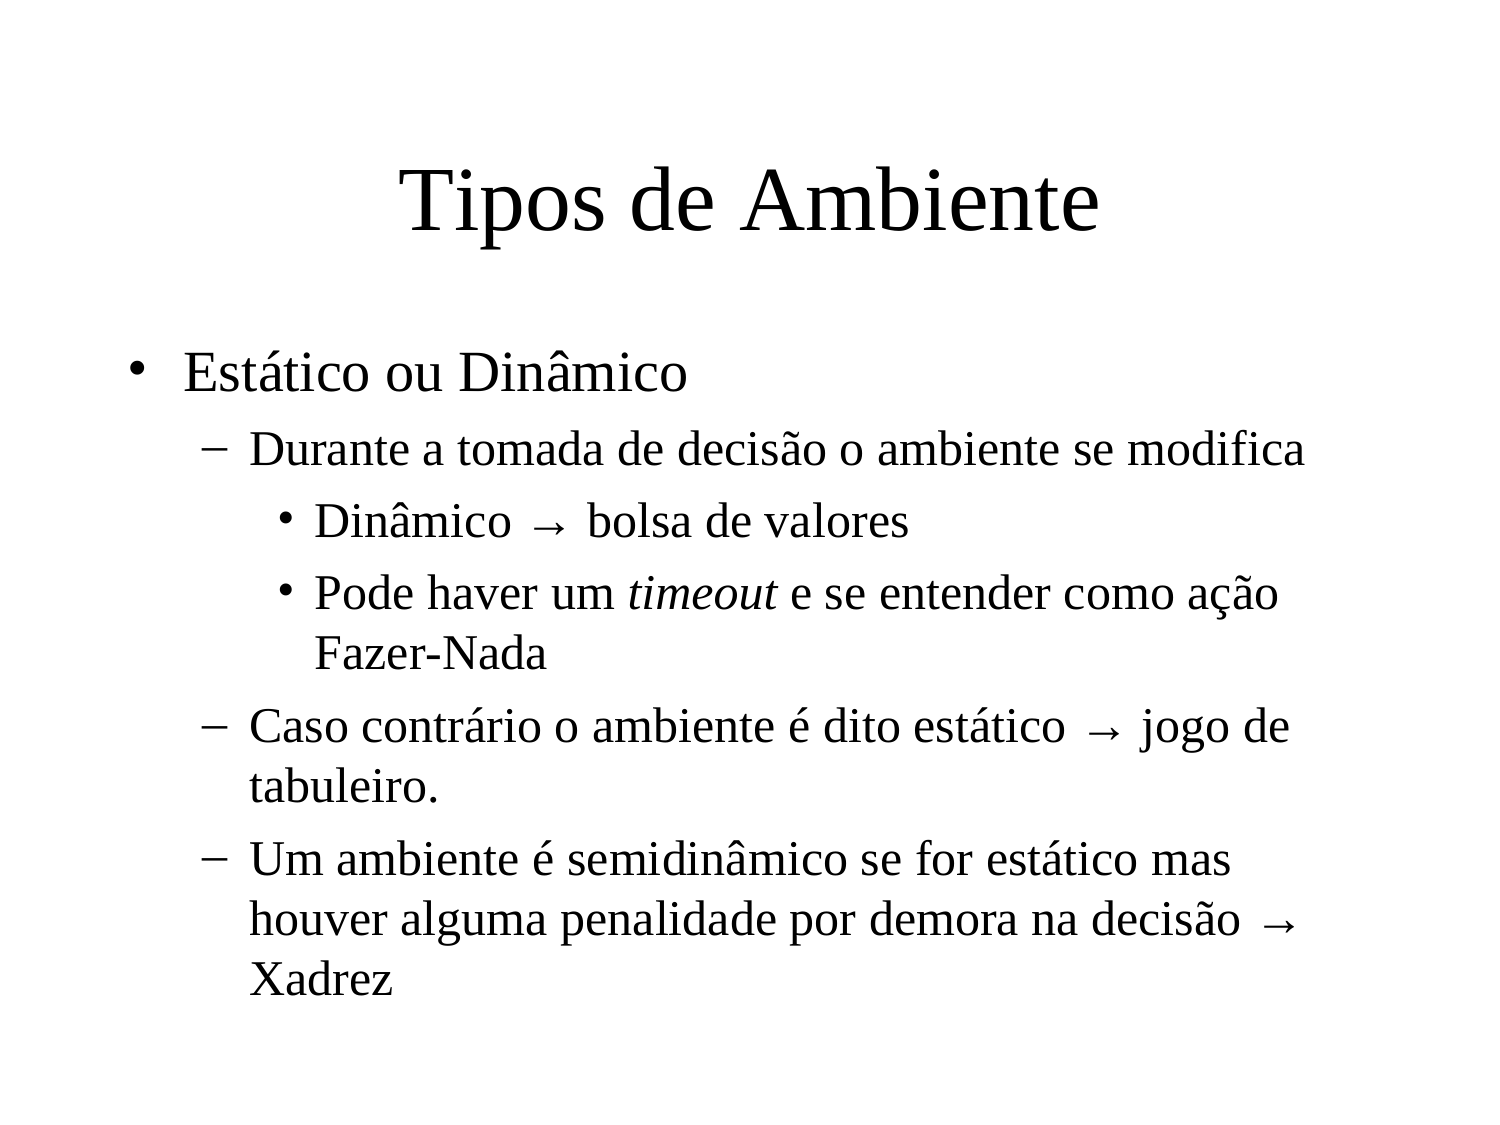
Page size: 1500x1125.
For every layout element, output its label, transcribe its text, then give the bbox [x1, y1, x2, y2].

list Estático ou Dinâmico Durante a tomada de decisão o ambiente se modifica Dinâmico → bolsa de valores Pode haver um timeout e se entender como ação Fazer-Nada Caso contrário o ambiente é dito estático → jogo de tabuleiro. Um ambiente é semidinâmico se for estático mas houver alguma penalidade por demora na decisão → Xadrez [112, 324, 1388, 1013]
title Tipos de Ambiente [112, 99, 1388, 288]
